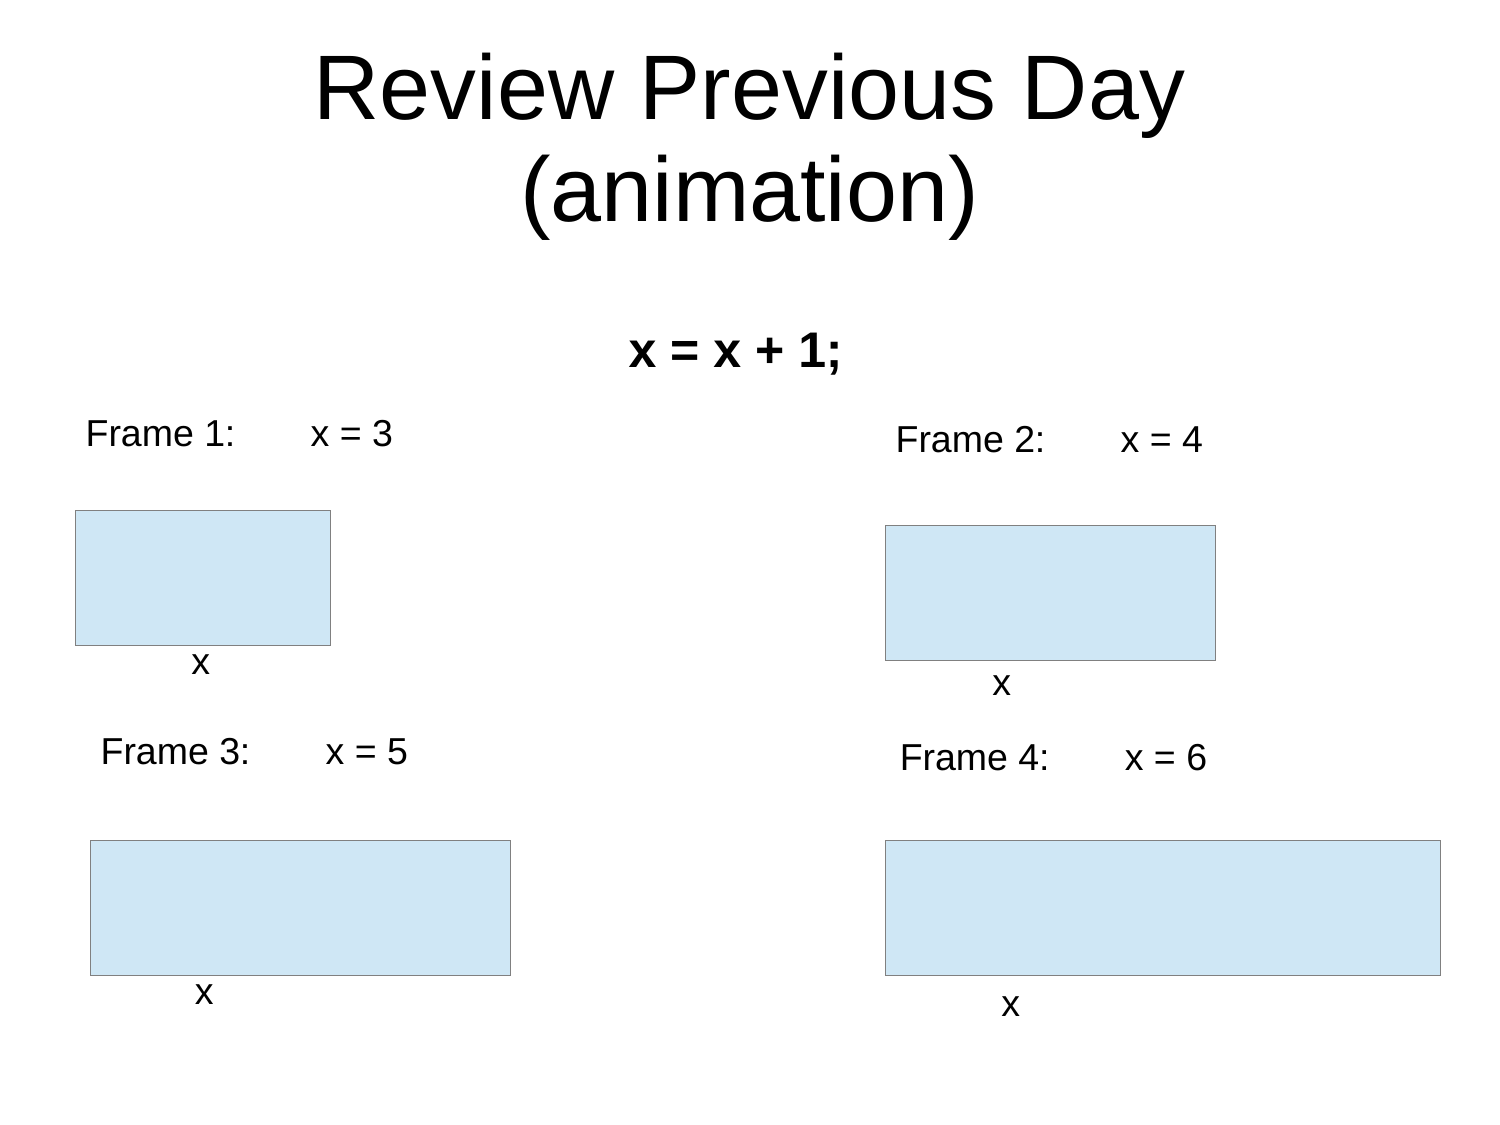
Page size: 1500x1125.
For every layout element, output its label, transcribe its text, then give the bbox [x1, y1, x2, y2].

text_box Frame 2: x = 4 [880, 410, 1219, 468]
text_box x [180, 963, 289, 1021]
title Review Previous Day (animation) [75, 36, 1425, 242]
text_box x = x + 1; [599, 314, 859, 386]
text_box Frame 3: x = 5 [85, 723, 424, 781]
text_box [75, 510, 331, 646]
text_box x [176, 633, 226, 691]
text_box [90, 840, 511, 976]
text_box Frame 4: x = 6 [885, 729, 1223, 786]
text_box [885, 525, 1216, 661]
text_box x [986, 975, 1096, 1032]
text_box Frame 1: x = 3 [70, 404, 409, 462]
text_box [885, 840, 1441, 976]
text_box x [977, 653, 1072, 711]
